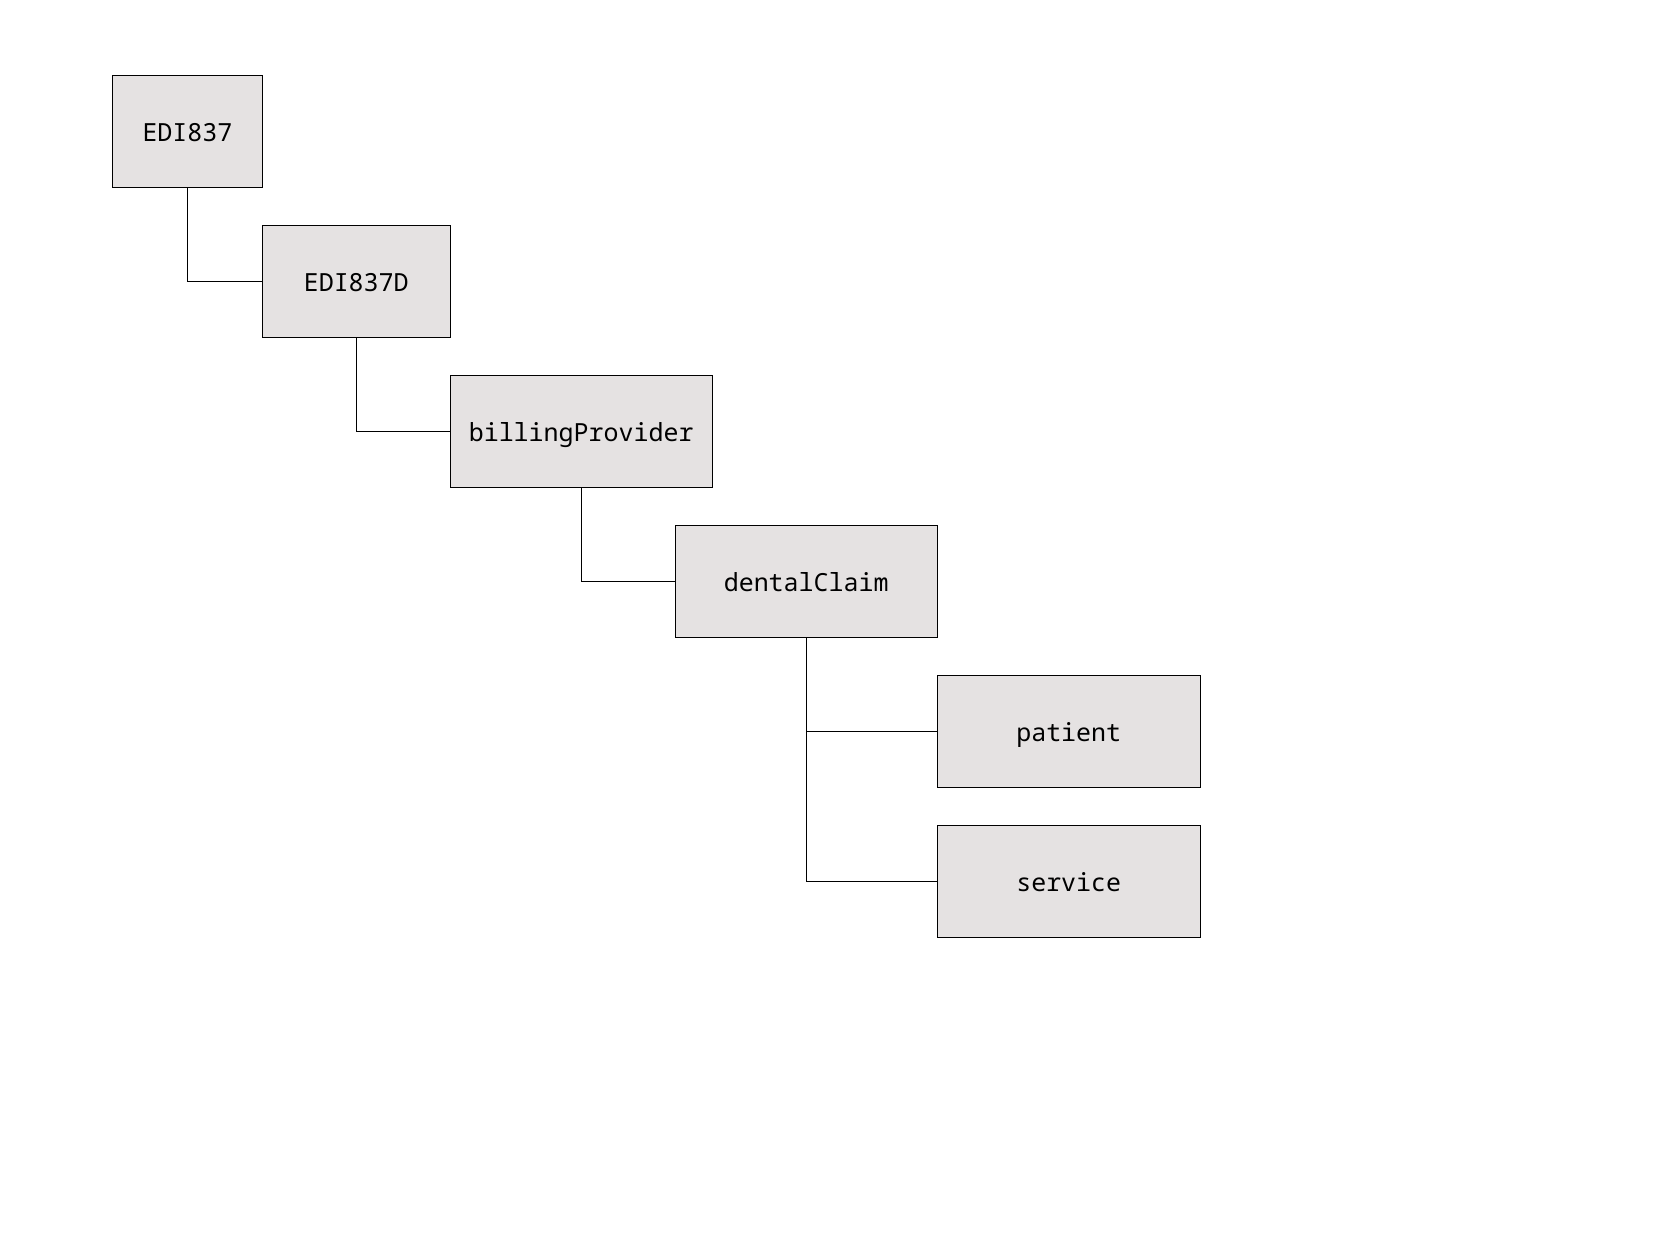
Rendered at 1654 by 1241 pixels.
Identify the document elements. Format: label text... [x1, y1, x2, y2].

text_box patient [937, 675, 1201, 788]
text_box EDI837D [262, 225, 451, 338]
text_box billingProvider [450, 375, 713, 488]
text_box EDI837 [112, 75, 263, 188]
text_box dentalClaim [675, 525, 938, 638]
text_box service [937, 825, 1201, 938]
